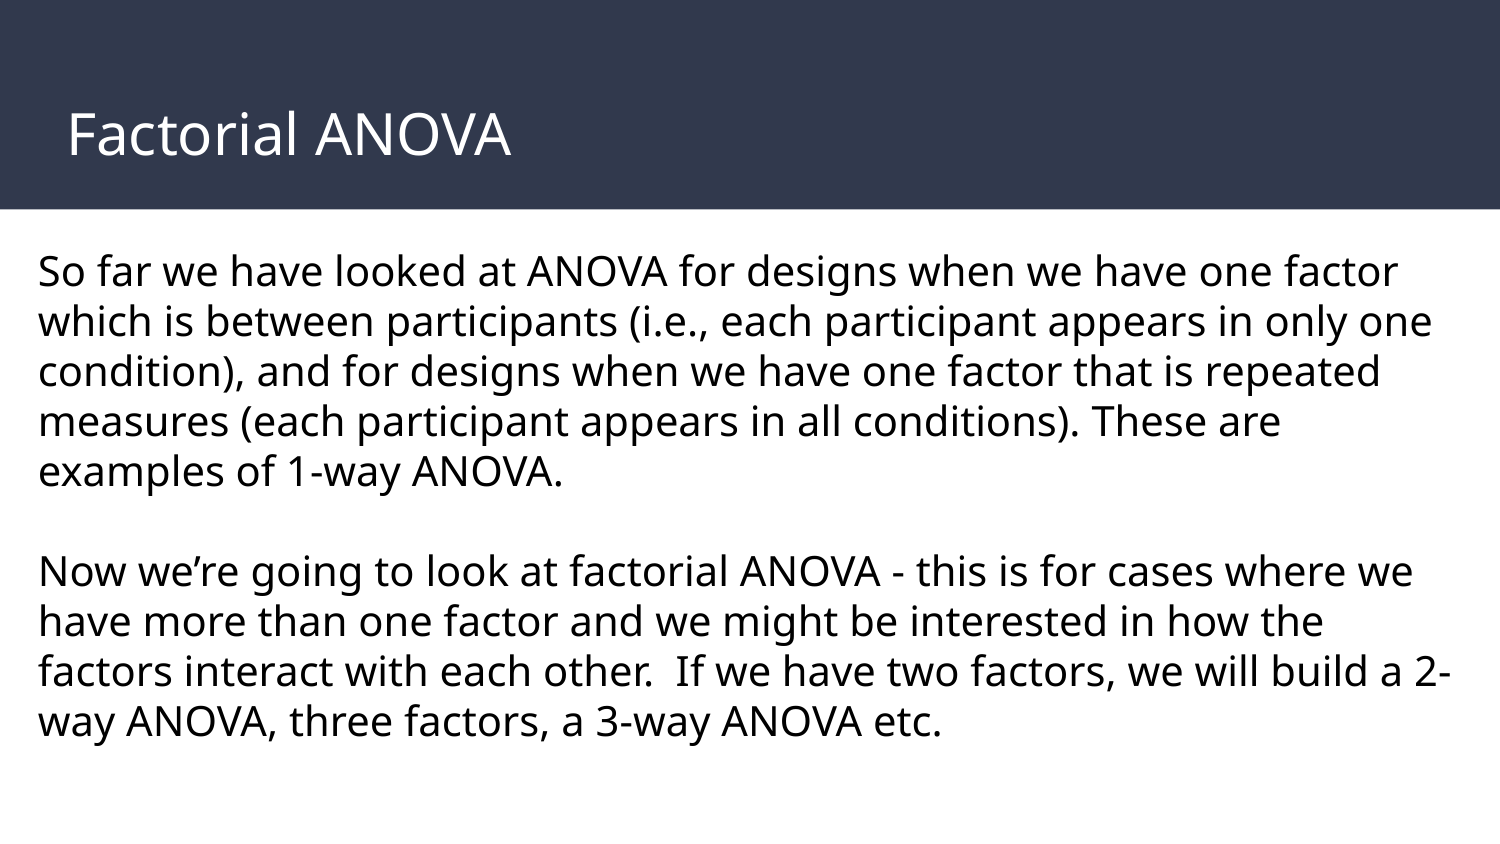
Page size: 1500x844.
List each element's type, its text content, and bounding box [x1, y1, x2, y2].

text_box So far we have looked at ANOVA for designs when we have one factor which is between participants (i.e., each participant appears in only one condition), and for designs when we have one factor that is repeated measures (each participant appears in all conditions). These are examples of 1-way ANOVA. Now we’re going to look at factorial ANOVA - this is for cases where we have more than one factor and we might be interested in how the factors interact with each other. If we have two factors, we will build a 2-way ANOVA, three factors, a 3-way ANOVA etc. [22, 229, 1473, 828]
title Factorial ANOVA [51, 82, 1449, 185]
